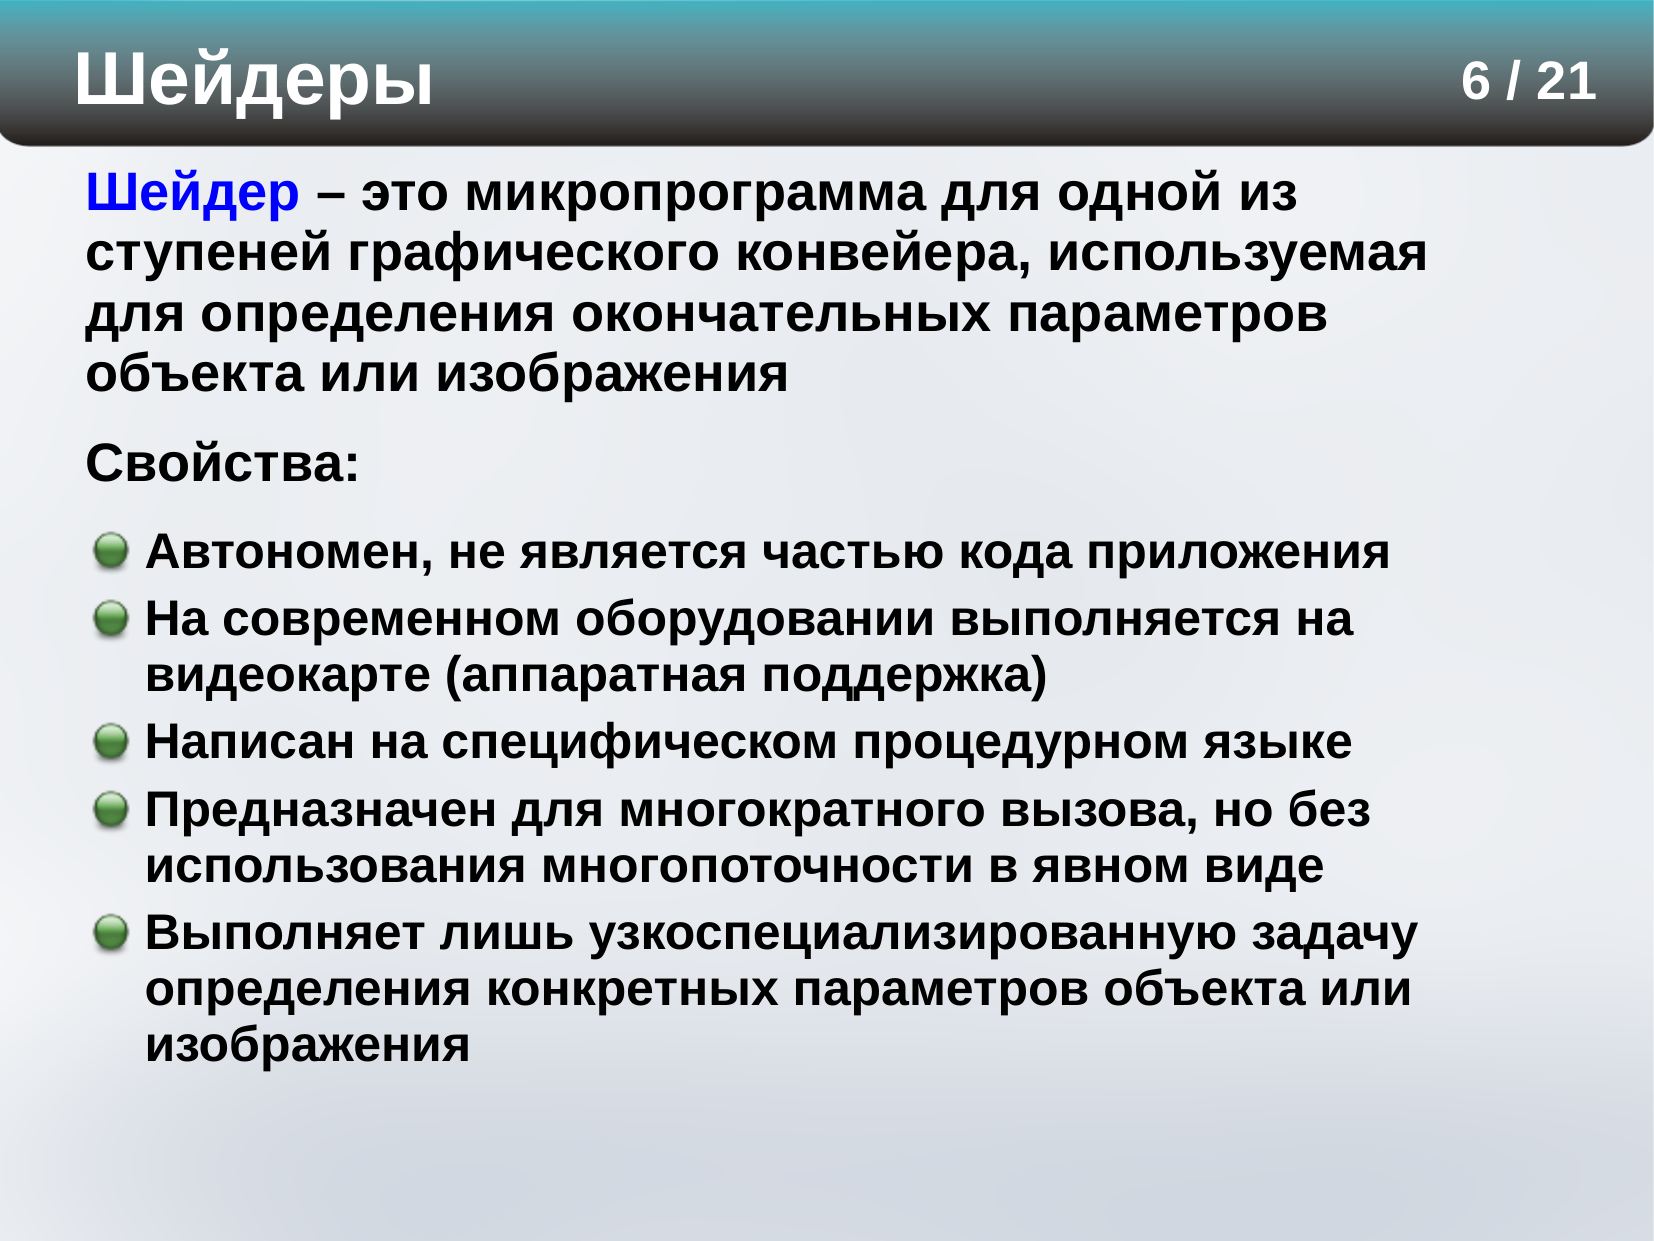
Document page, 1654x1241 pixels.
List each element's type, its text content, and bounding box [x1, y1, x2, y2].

text_box Шейдеры [59, 29, 1418, 129]
text_box Шейдер – это микропрограмма для одной из ступеней графического конвейера, используемая для определения окончательных параметров объекта или изображения Свойства: Автономен, не является частью кода приложения На современном оборудовании выполняется на видеокарте (аппаратная поддержка) Написан на специфическом процедурном языке Предназначен для многократного вызова, но без использования многопоточности в явном виде Выполняет лишь узкоспециализированную задачу определения конкретных параметров объекта или изображения [70, 153, 1506, 1080]
picture [0, 0, 1654, 1241]
text_box <номер> / 21 [1446, 42, 1654, 119]
